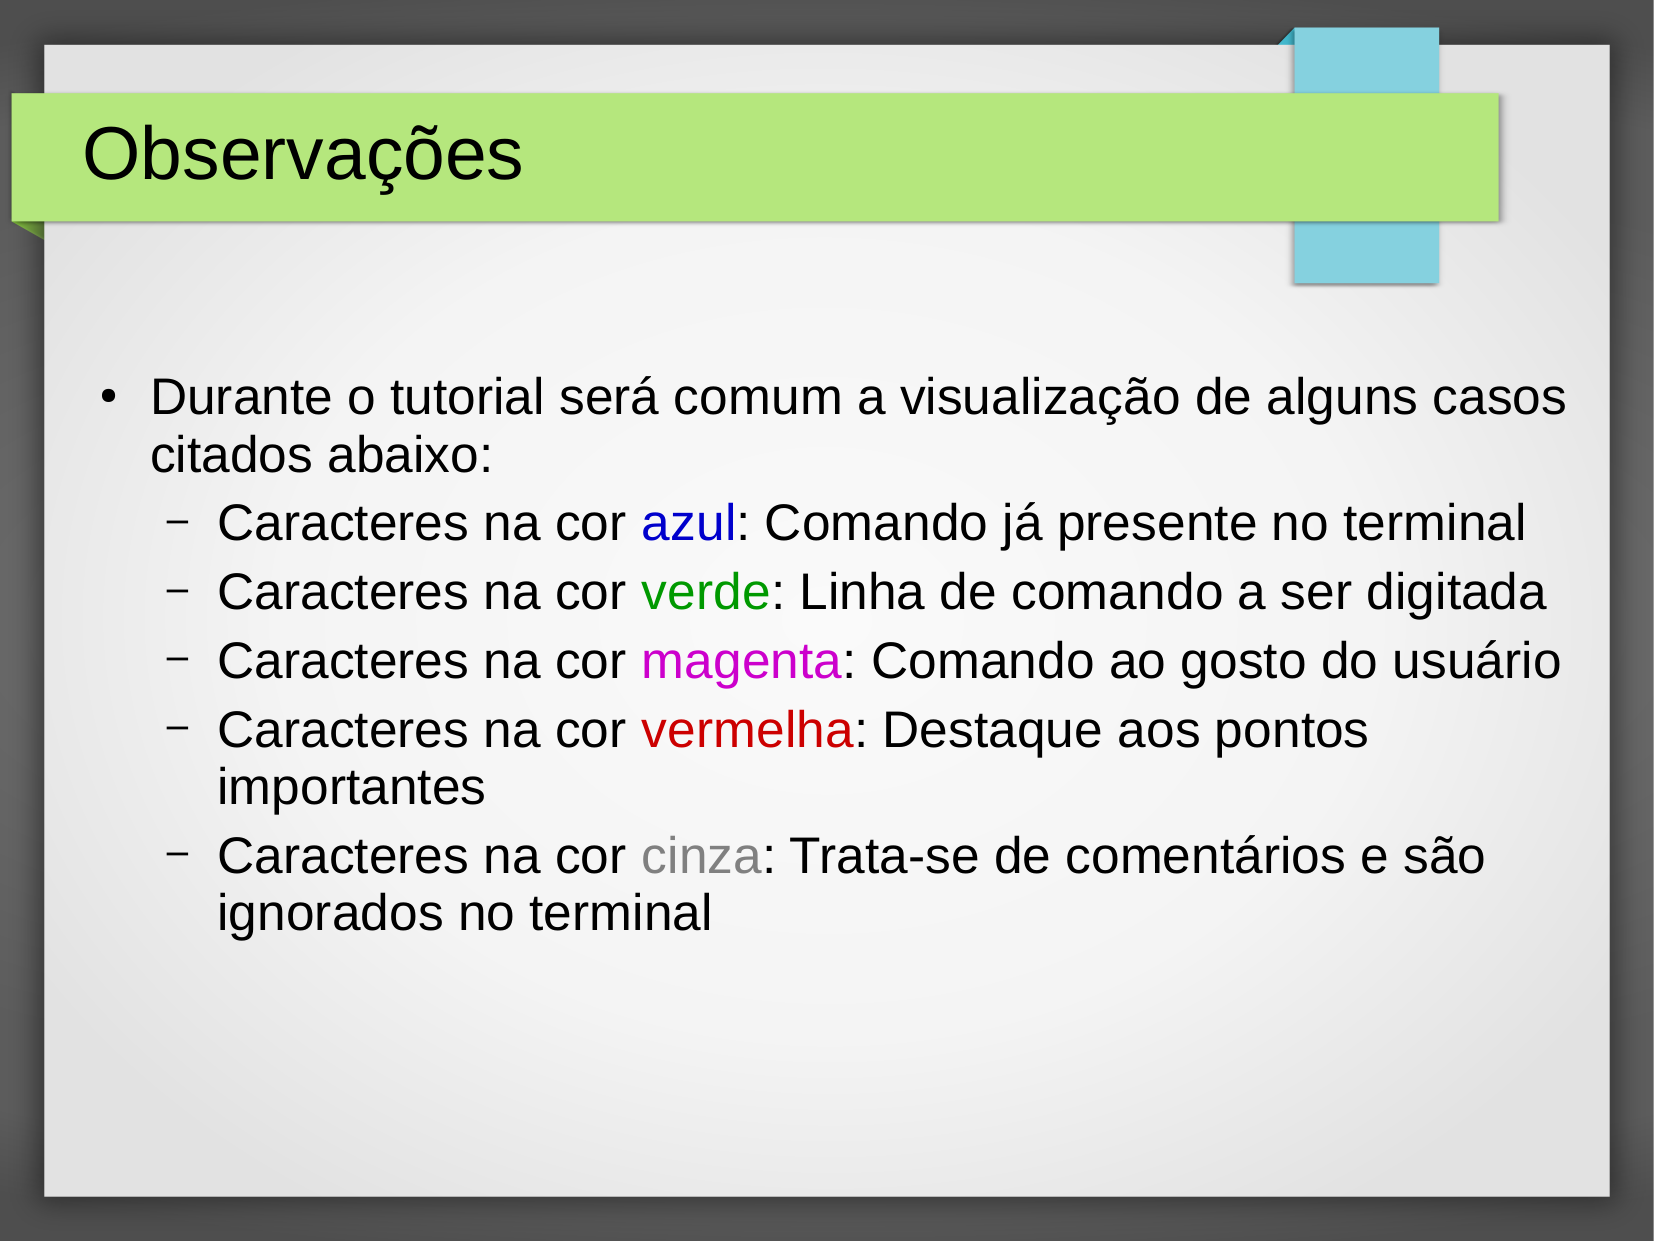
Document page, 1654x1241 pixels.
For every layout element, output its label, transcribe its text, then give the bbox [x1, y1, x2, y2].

list Durante o tutorial será comum a visualização de alguns casos citados abaixo: Caracteres na cor azul: Comando já presente no terminal Caracteres na cor verde: Linha de comando a ser digitada Caracteres na cor magenta: Comando ao gosto do usuário Caracteres na cor vermelha: Destaque aos pontos importantes Caracteres na cor cinza: Trata-se de comentários e são ignorados no terminal [82, 295, 1571, 1015]
picture [0, 0, 1654, 1241]
title Observações [82, 94, 1264, 213]
